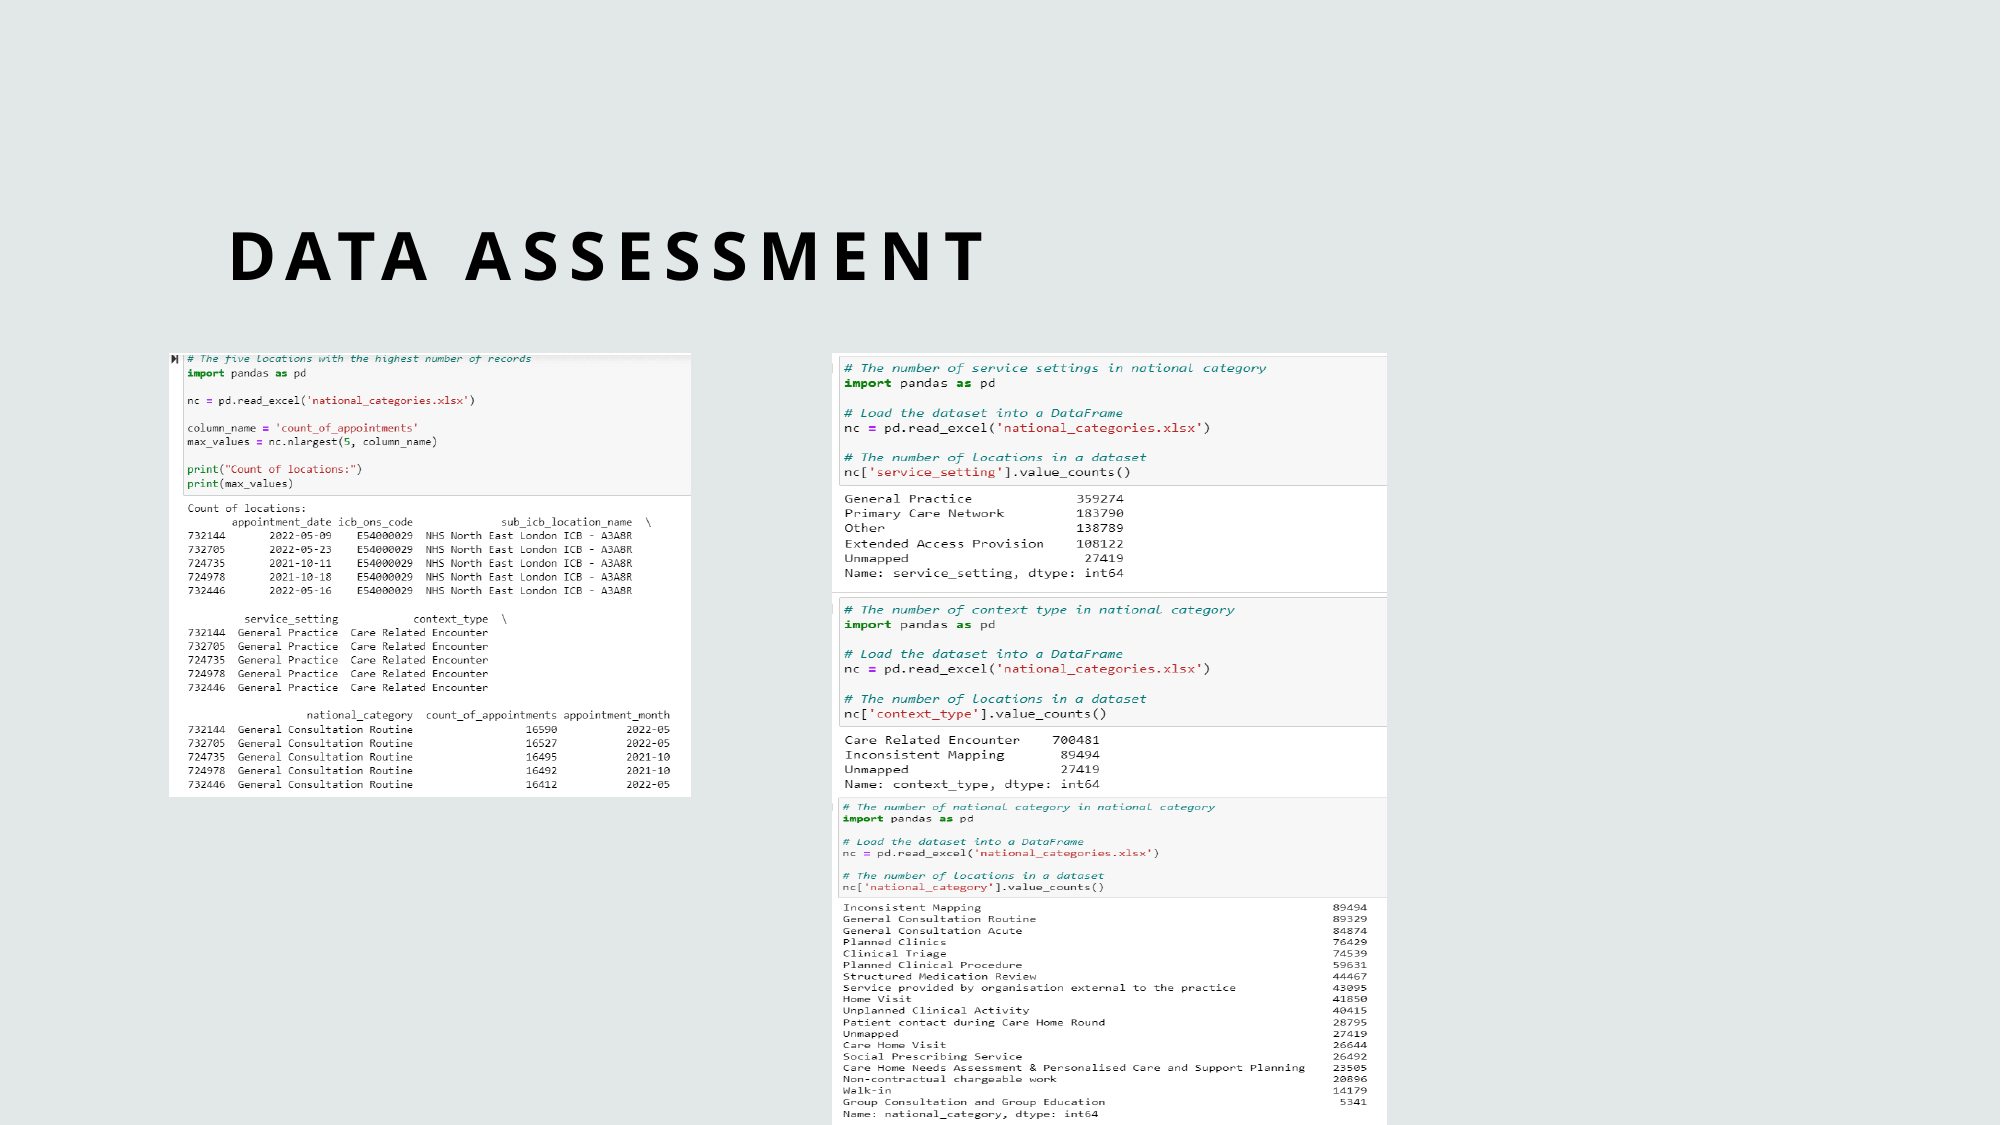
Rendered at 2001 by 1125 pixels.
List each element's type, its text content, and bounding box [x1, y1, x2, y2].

picture [169, 353, 691, 797]
picture [832, 353, 1387, 1125]
title DATA ASSESSMENT [212, 138, 1788, 354]
